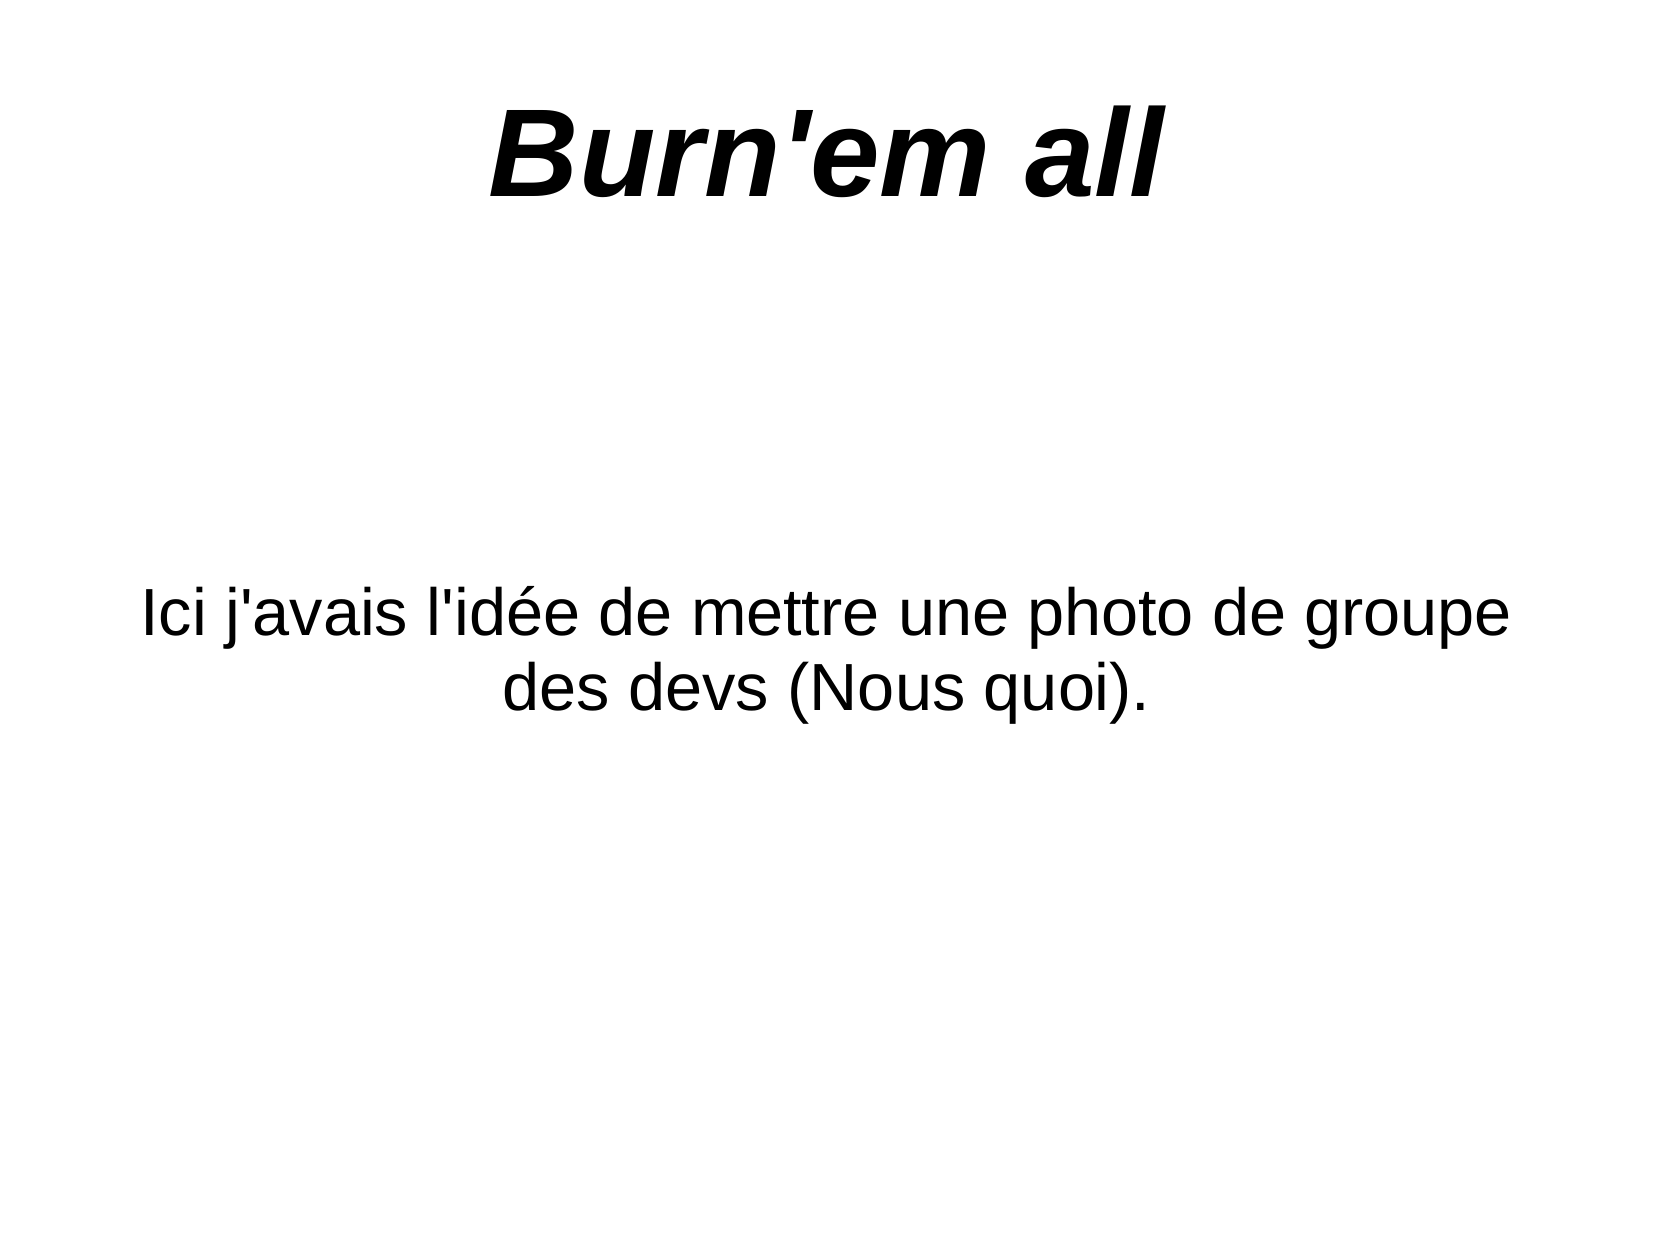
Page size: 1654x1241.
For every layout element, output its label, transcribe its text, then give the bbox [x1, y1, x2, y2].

subtitle Ici j'avais l'idée de mettre une photo de groupe des devs (Nous quoi). [82, 290, 1571, 1010]
title Burn'em all [82, 49, 1571, 257]
